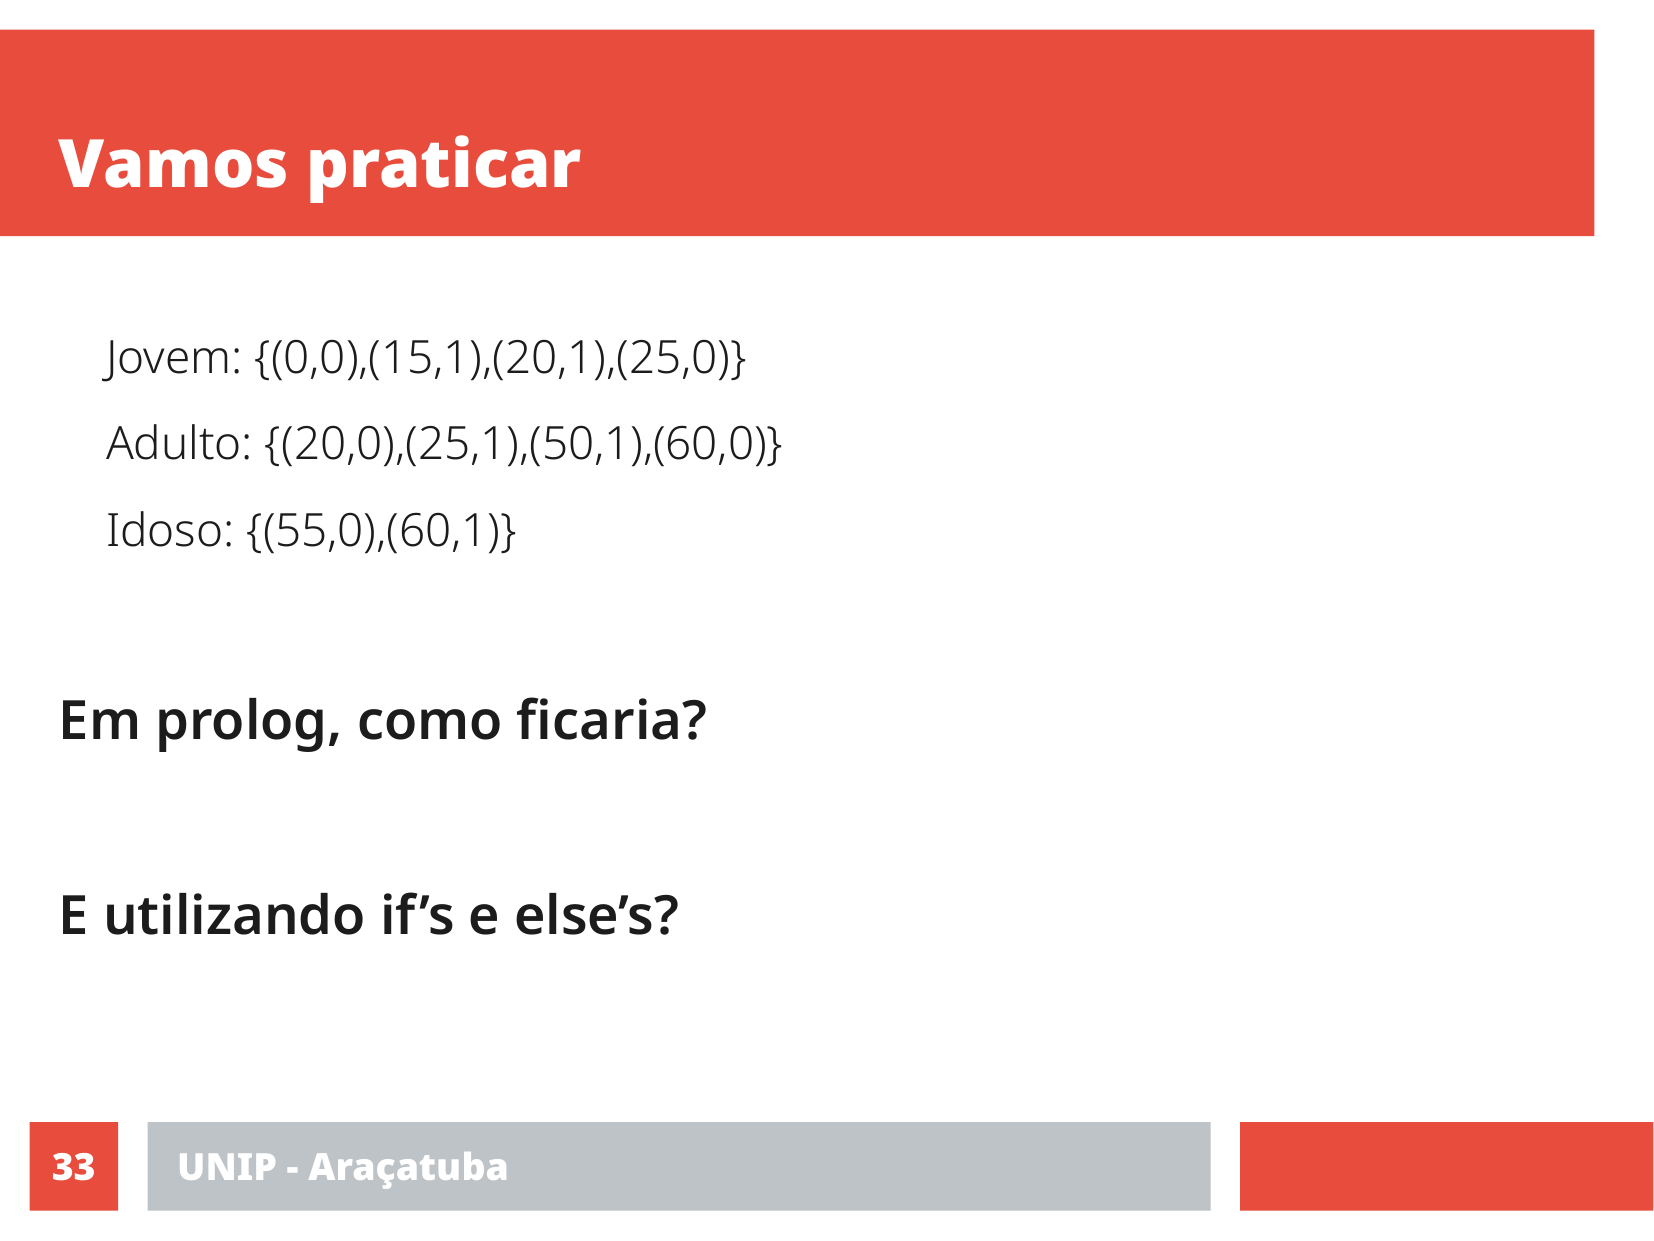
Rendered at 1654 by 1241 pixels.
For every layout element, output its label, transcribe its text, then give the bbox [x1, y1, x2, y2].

title Vamos praticar [59, 59, 1595, 207]
list Jovem: {(0,0),(15,1),(20,1),(25,0)} Adulto: {(20,0),(25,1),(50,1),(60,0)} Idoso: {(55,0),(60,1)} Em prolog, como ficaria? E utilizando if’s e else’s? [59, 324, 1565, 1093]
